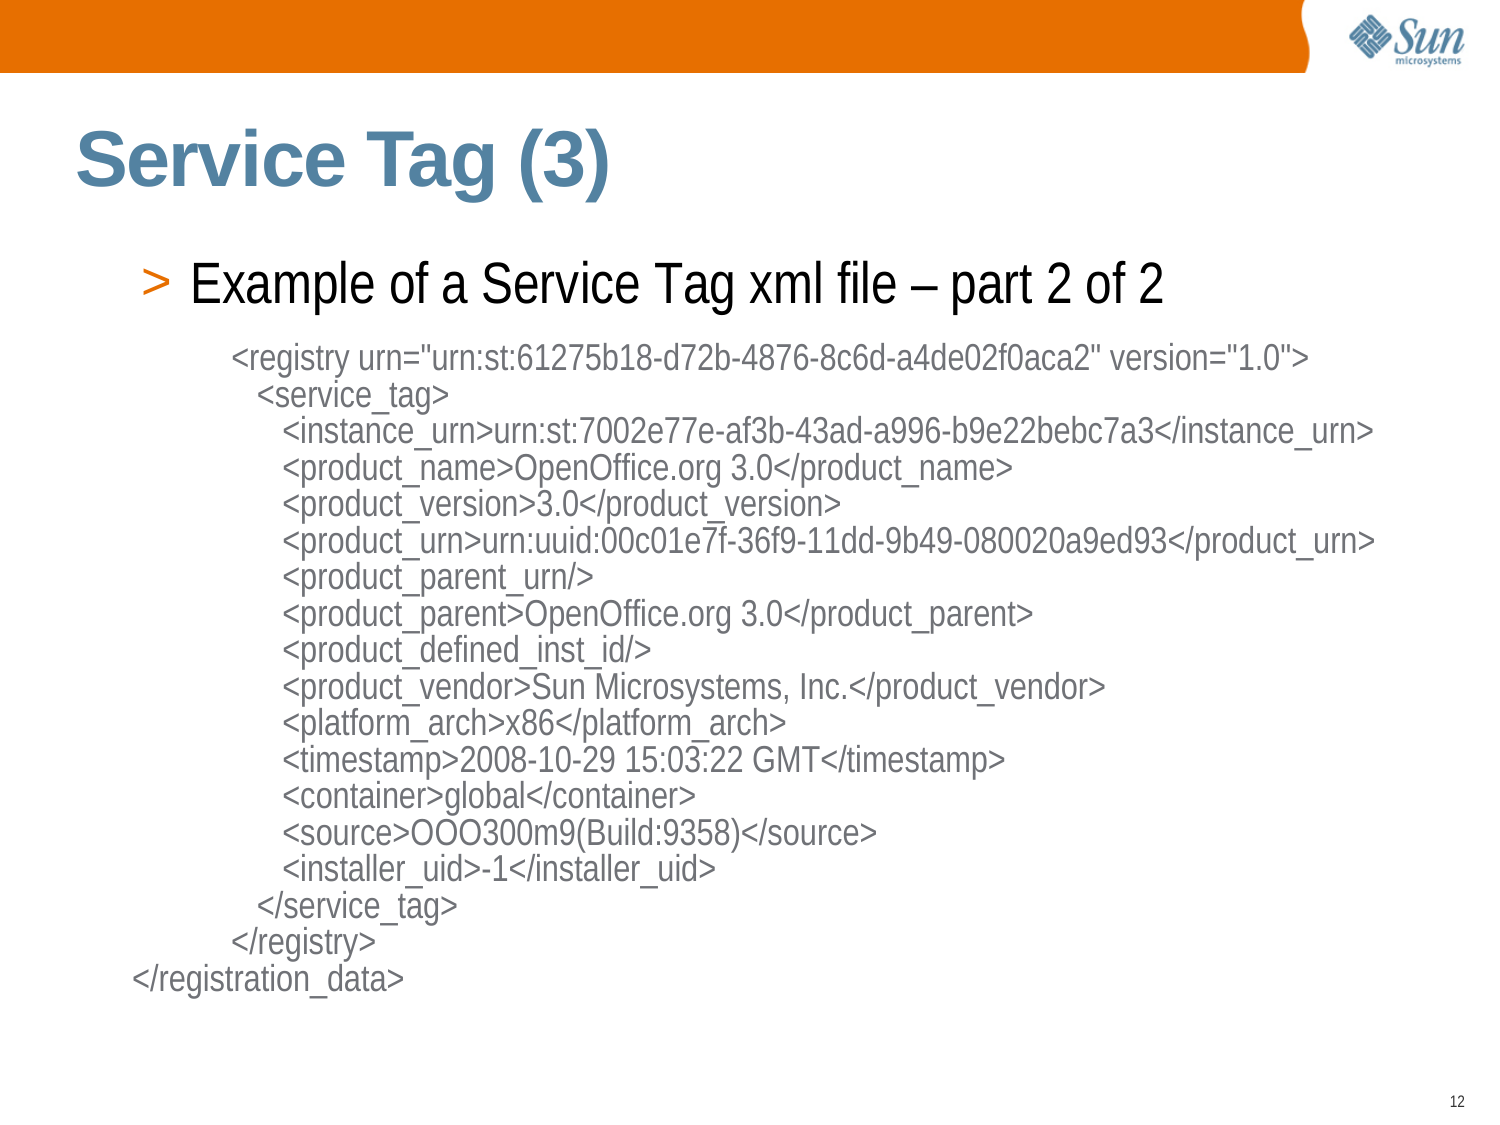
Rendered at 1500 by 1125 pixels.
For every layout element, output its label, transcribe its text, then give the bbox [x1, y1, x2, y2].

title Service Tag (3) [75, 123, 1437, 227]
picture [0, 0, 1500, 73]
list Example of a Service Tag xml file – part 2 of 2 <registry urn="urn:st:61275b18-d72b-4876-8c6d-a4de02f0aca2" version="1.0"> <service_tag> <instance_urn>urn:st:7002e77e-af3b-43ad-a996-b9e22bebc7a3</instance_urn> <product_name>OpenOffice.org 3.0</product_name> <product_version>3.0</product_version> <product_urn>urn:uuid:00c01e7f-36f9-11dd-9b49-080020a9ed93</product_urn> <product_parent_urn/> <product_parent>OpenOffice.org 3.0</product_parent> <product_defined_inst_id/> <product_vendor>Sun Microsystems, Inc.</product_vendor> <platform_arch>x86</platform_arch> <timestamp>2008-10-29 15:03:22 GMT</timestamp> <container>global</container> <source>OOO300m9(Build:9358)</source> <installer_uid>-1</installer_uid> </service_tag> </registry> </registration_data> [64, 258, 1401, 1062]
